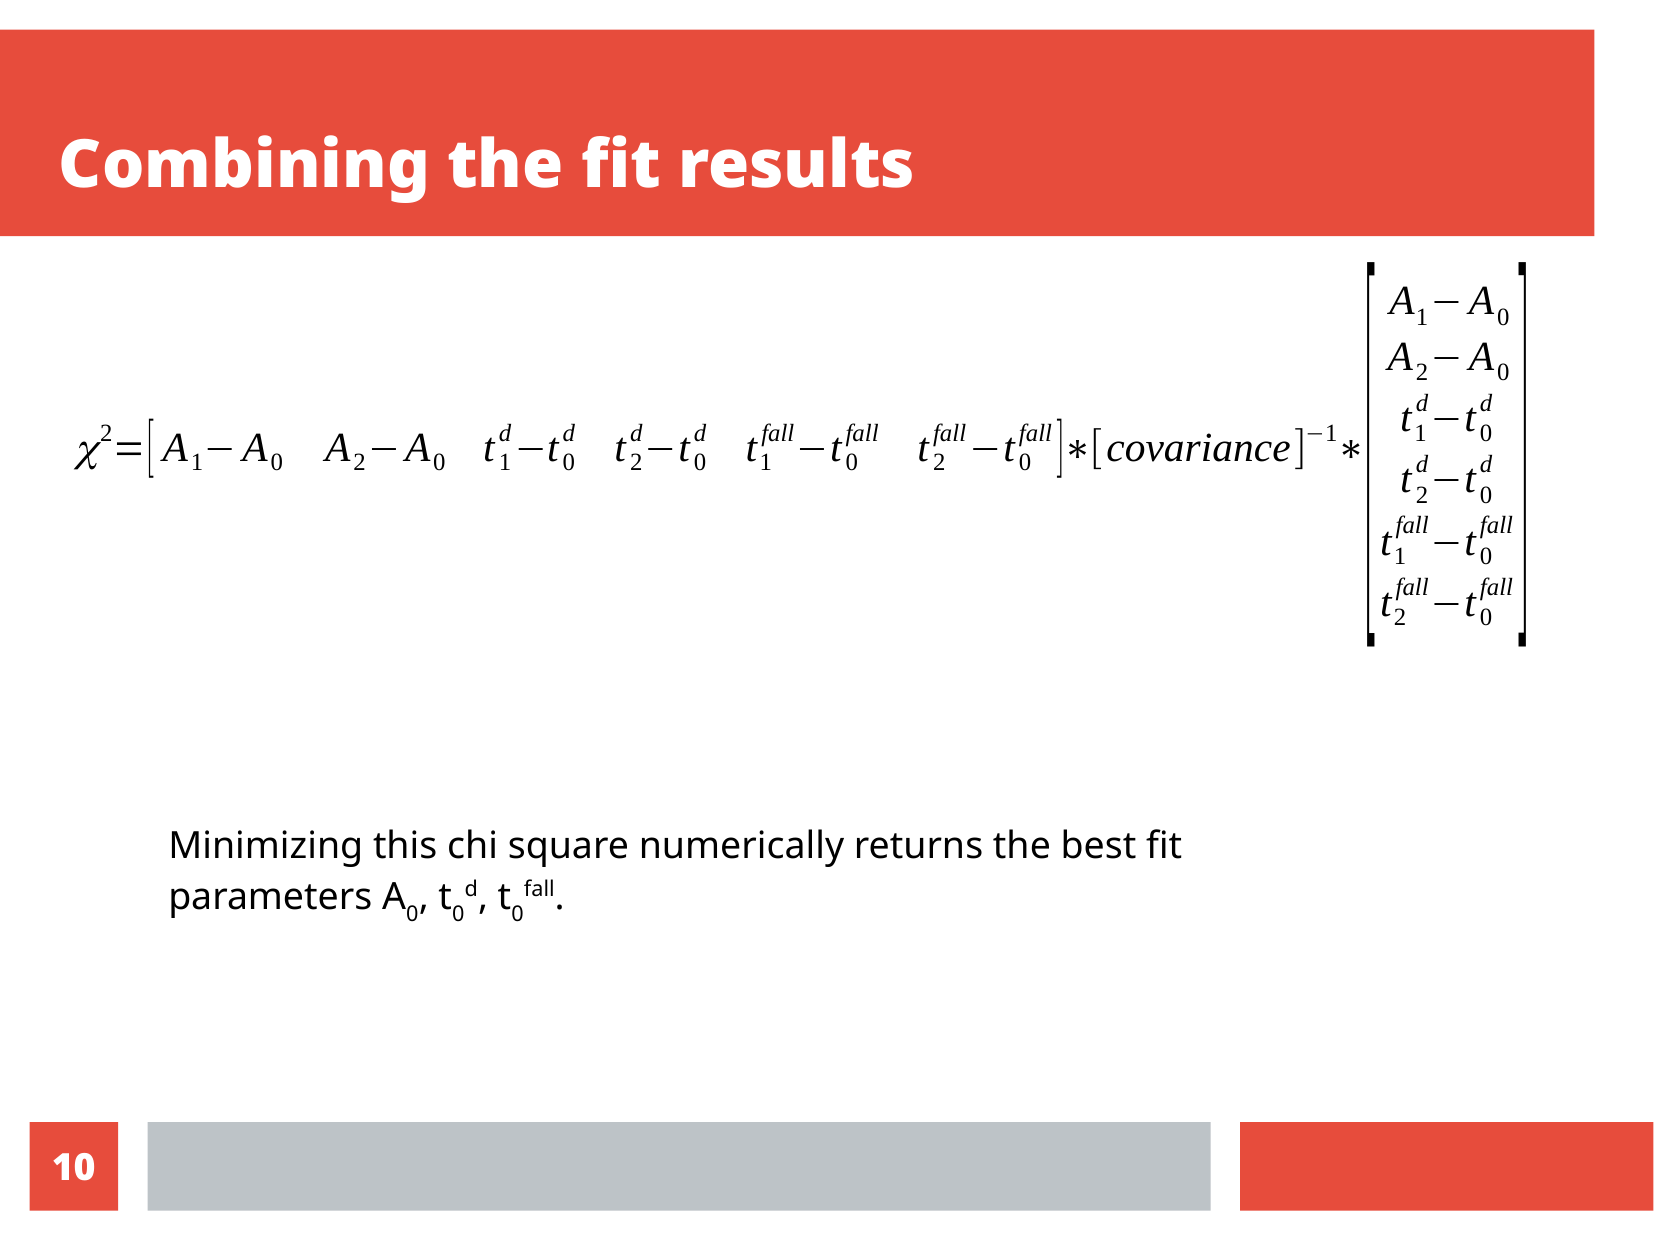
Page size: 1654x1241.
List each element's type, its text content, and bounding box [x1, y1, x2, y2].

text_box Minimizing this chi square numerically returns the best fit parameters A0, t0d, t0fall. [153, 810, 1359, 922]
chart [67, 259, 1536, 650]
title Combining the fit results [59, 59, 1595, 207]
